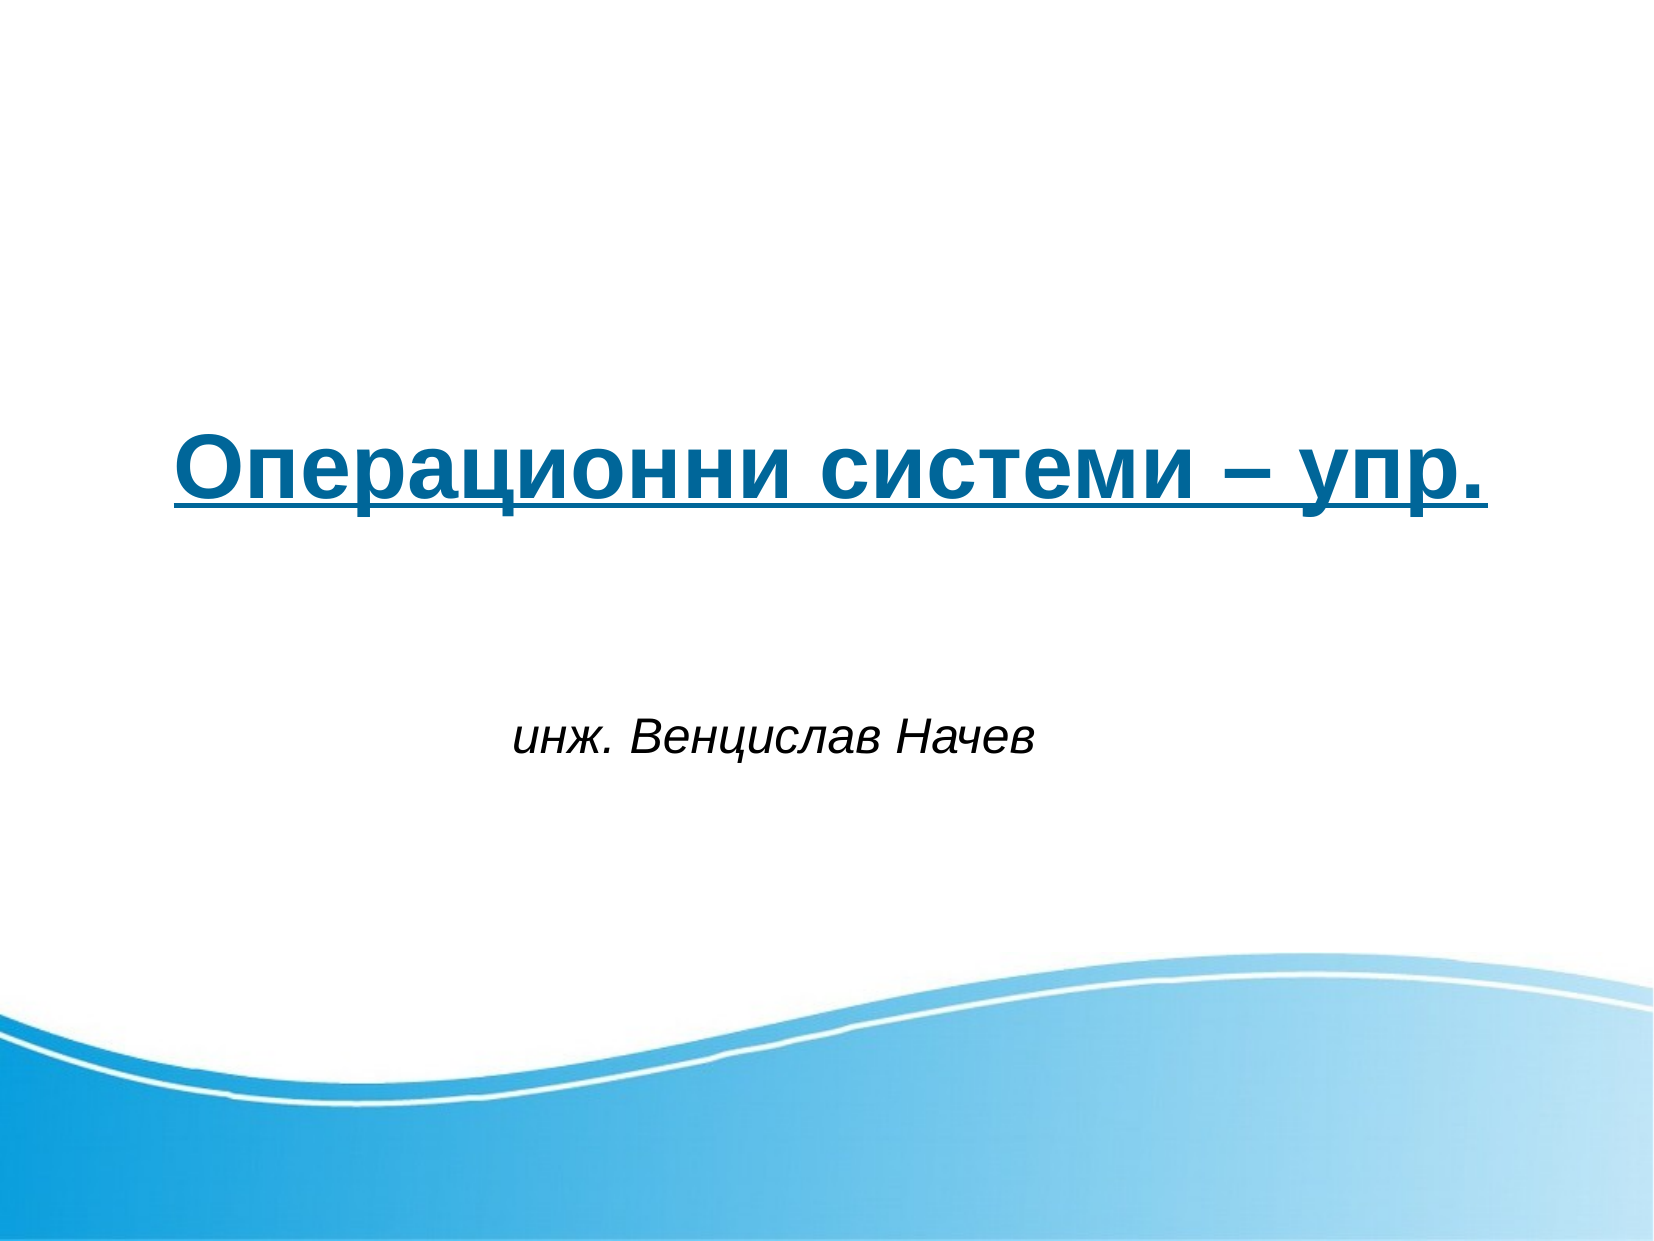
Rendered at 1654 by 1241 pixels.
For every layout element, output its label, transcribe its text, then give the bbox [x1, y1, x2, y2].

picture [0, 952, 1654, 1241]
title Операционни системи – упр. [86, 362, 1576, 571]
title инж. Венцислав Начев [30, 632, 1519, 841]
